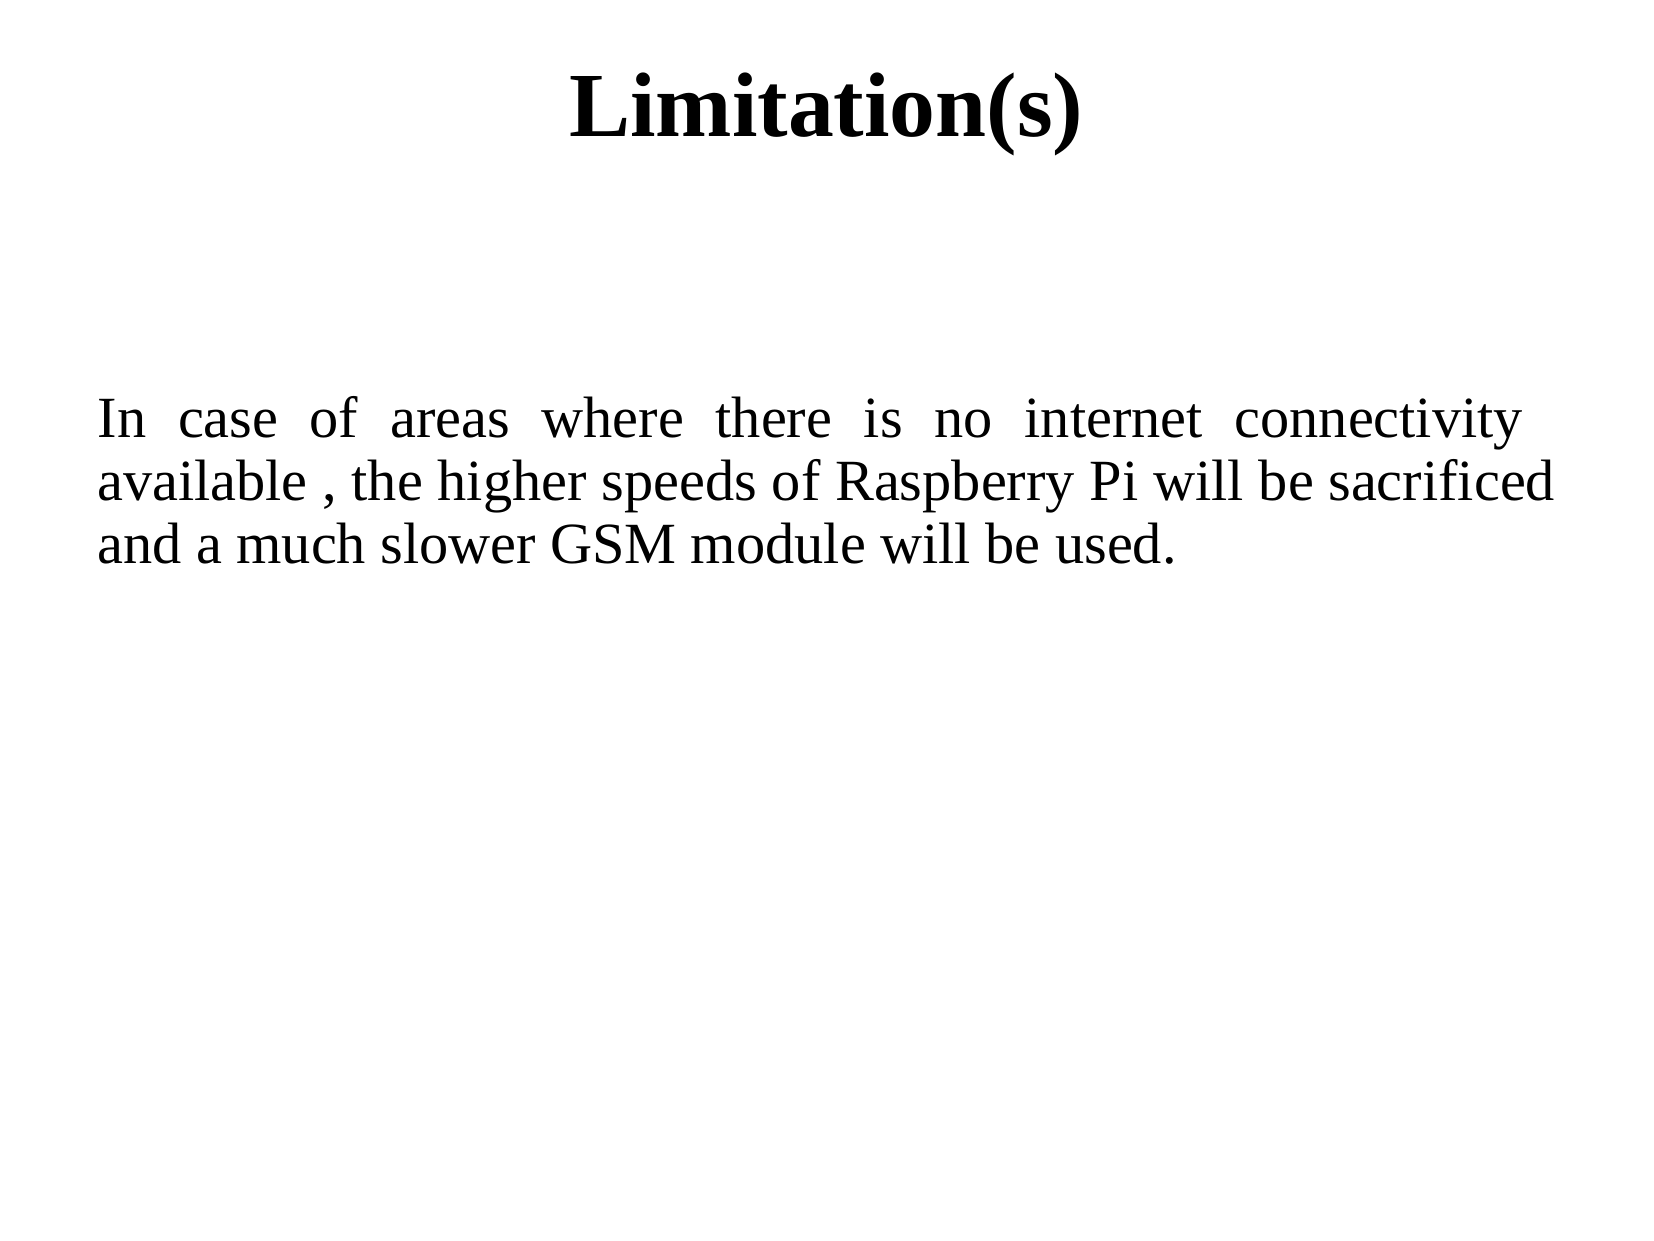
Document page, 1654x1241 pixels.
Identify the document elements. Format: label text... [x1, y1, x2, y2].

title Limitation(s) [82, 49, 1571, 222]
subtitle In case of areas where there is no internet connectivity available , the higher speeds of Raspberry Pi will be sacrificed and a much slower GSM module will be used. [82, 246, 1571, 552]
